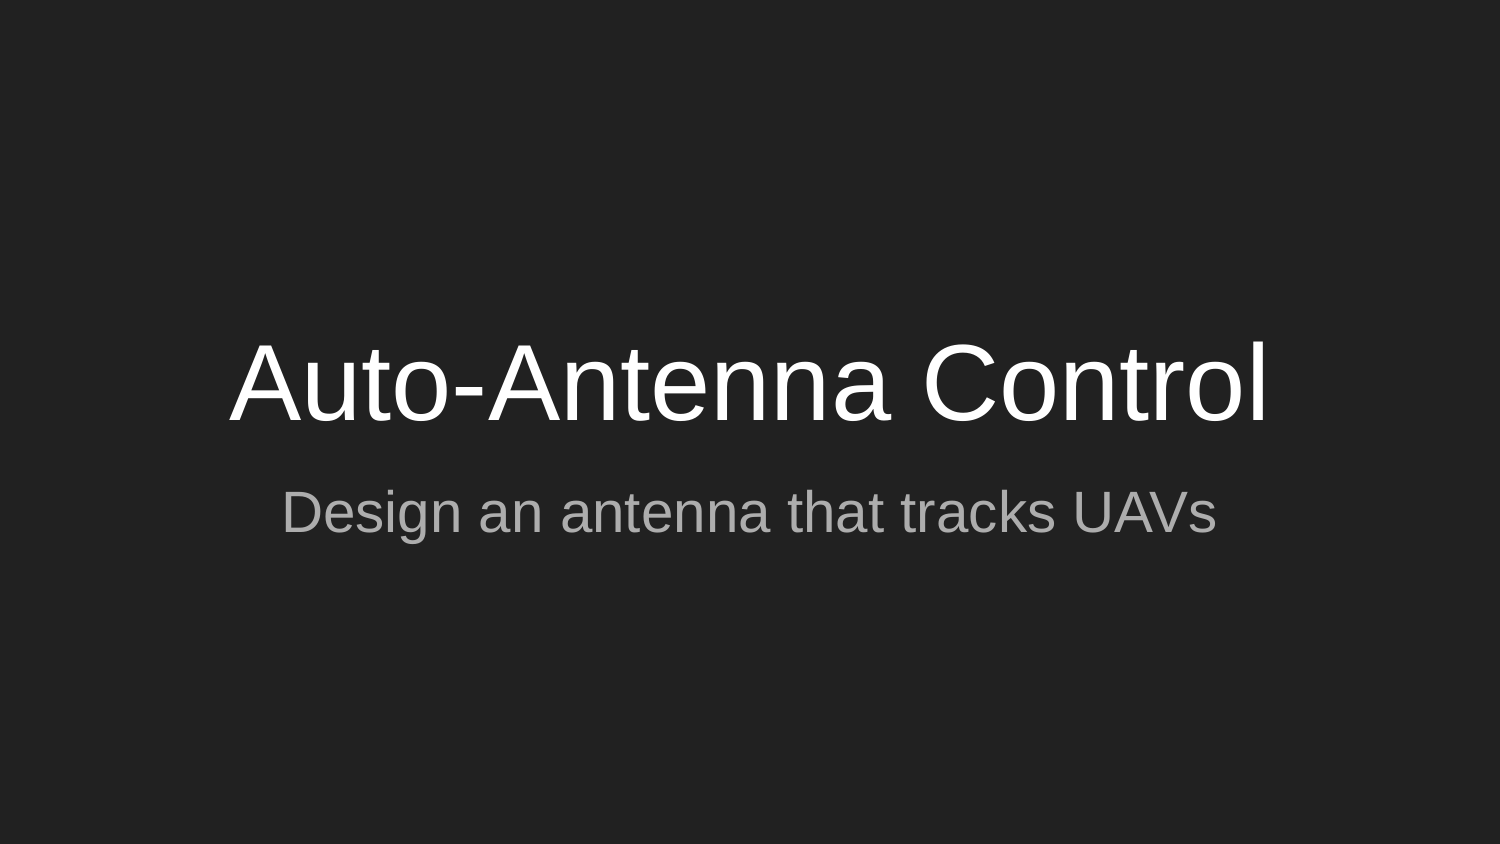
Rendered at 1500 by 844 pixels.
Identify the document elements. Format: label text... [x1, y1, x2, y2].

subtitle Design an antenna that tracks UAVs [51, 464, 1449, 595]
title Auto-Antenna Control [51, 122, 1449, 459]
